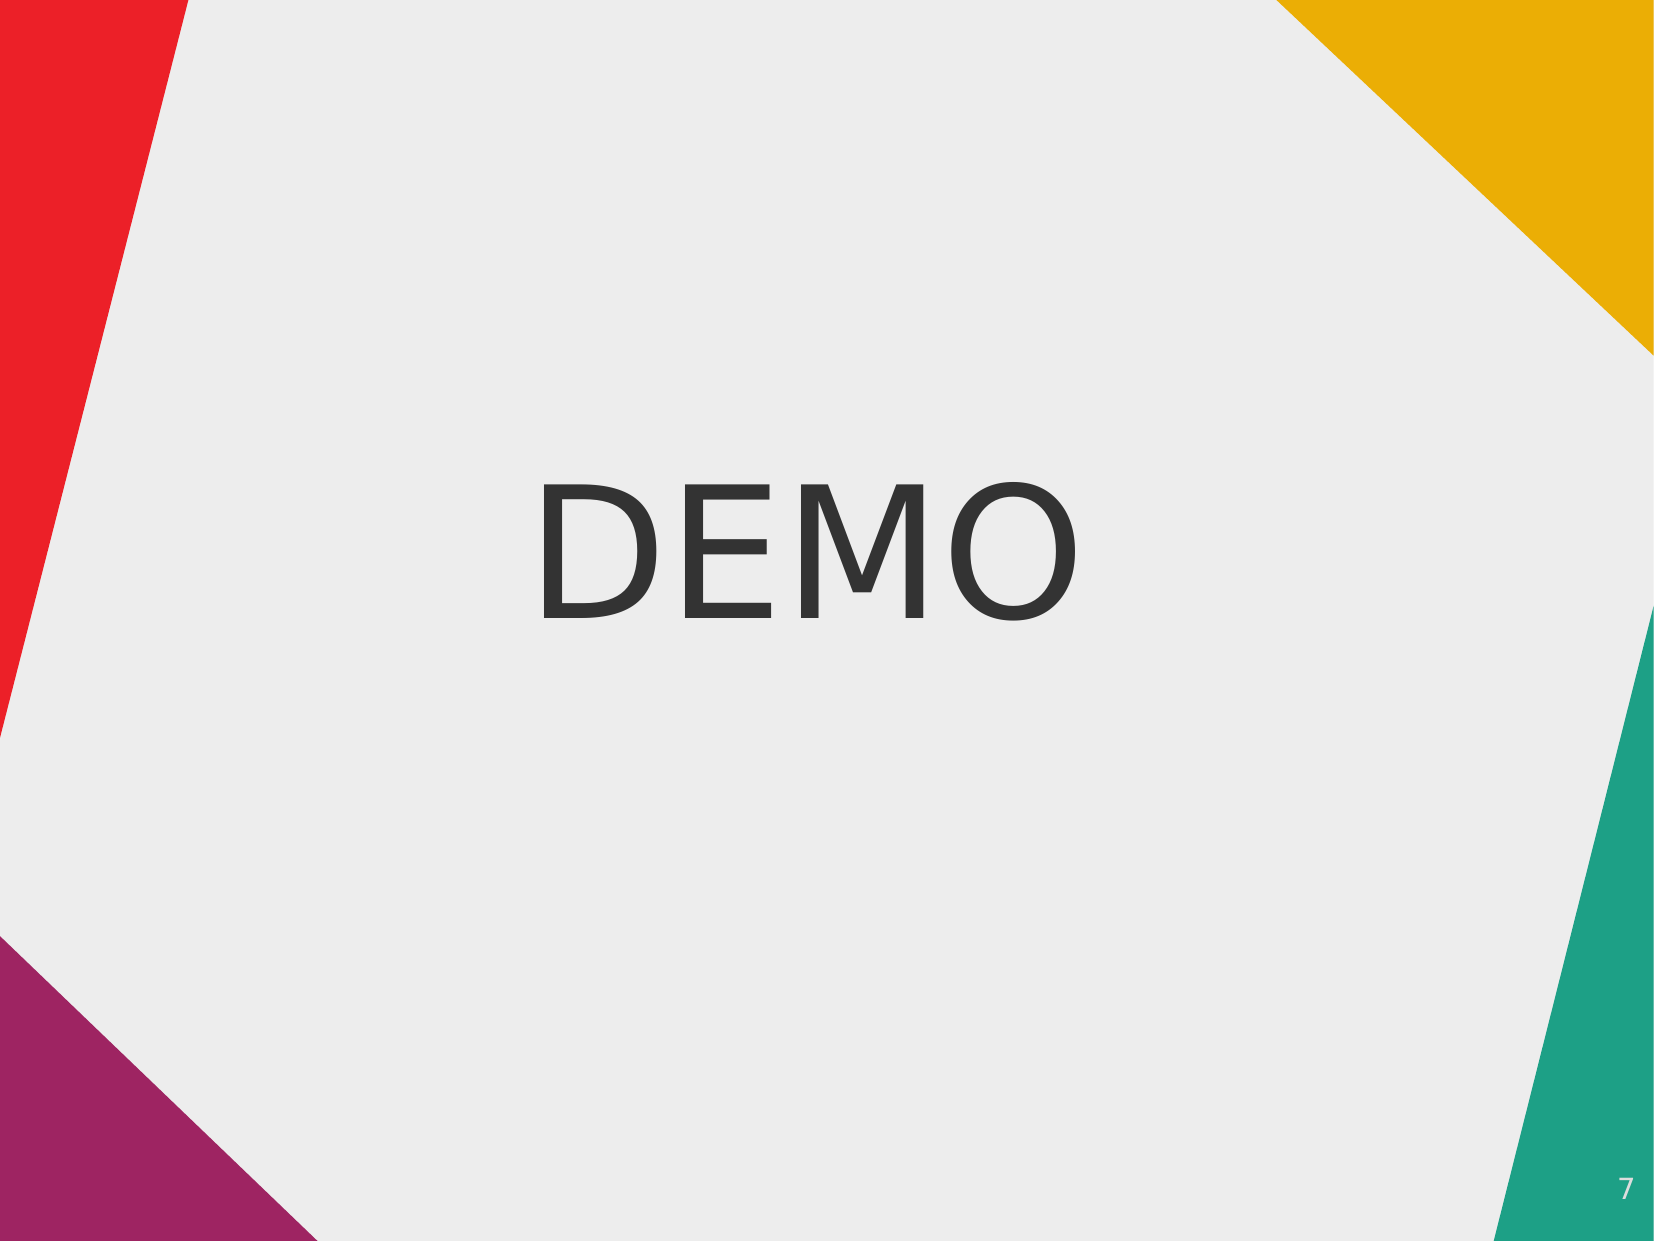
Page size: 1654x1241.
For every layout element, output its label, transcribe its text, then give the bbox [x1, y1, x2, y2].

title DEMO [94, 448, 1519, 662]
